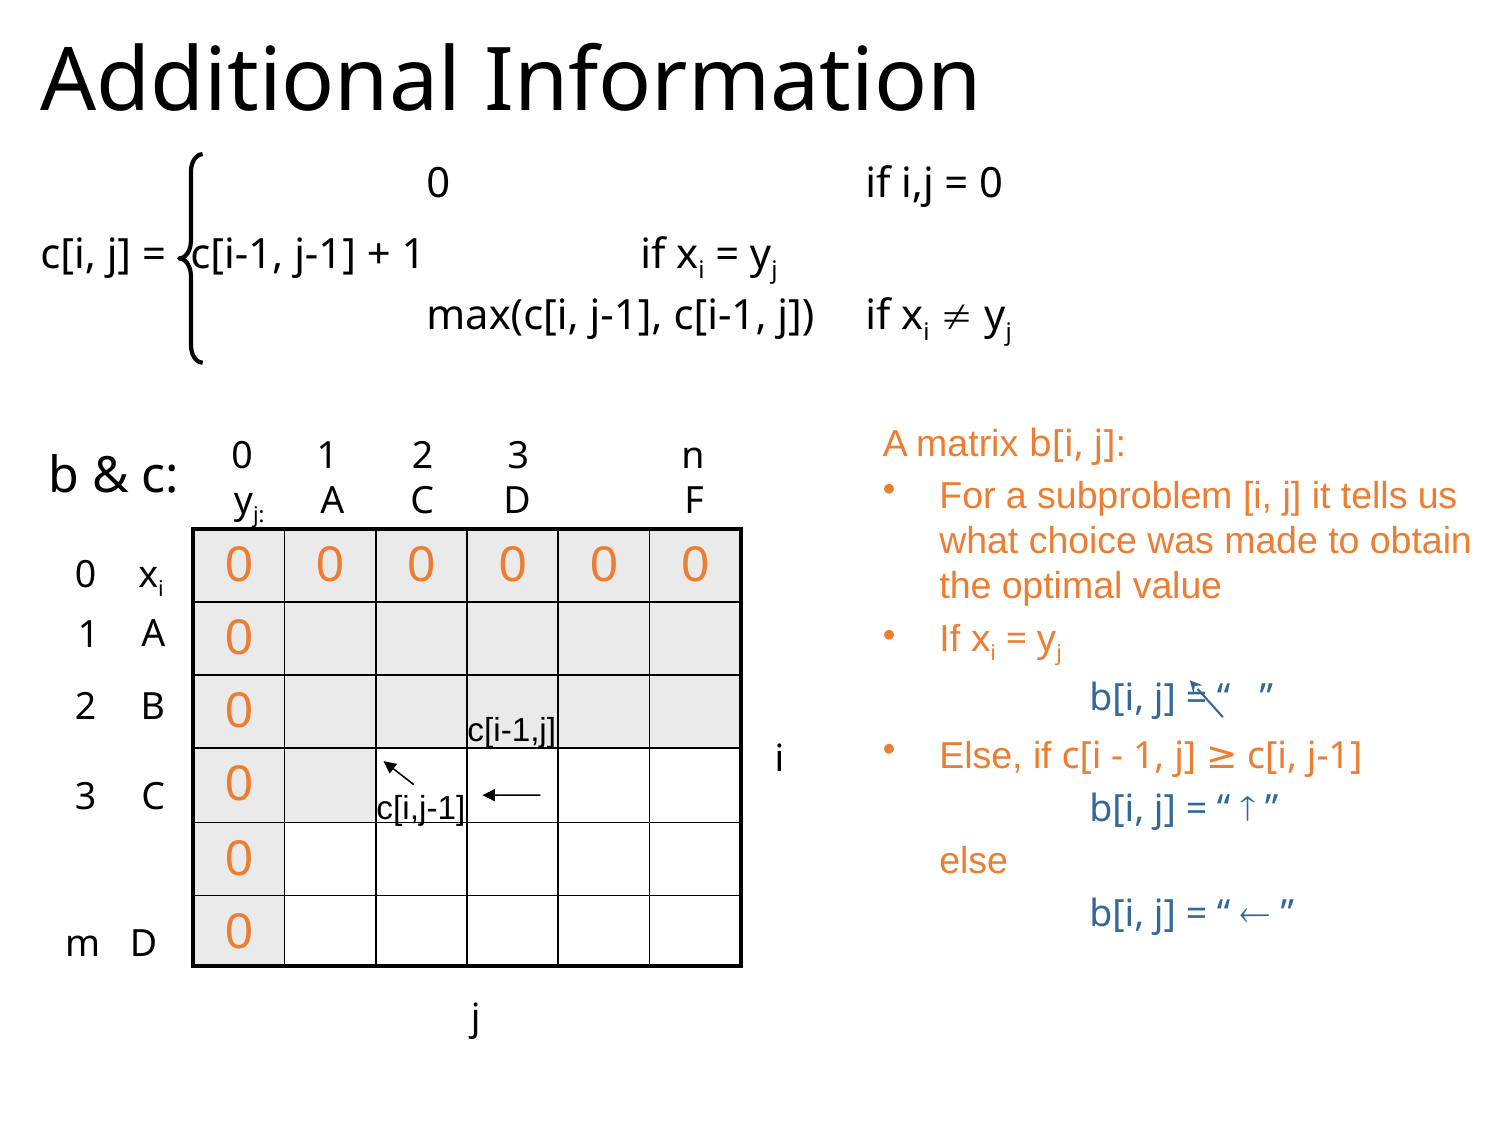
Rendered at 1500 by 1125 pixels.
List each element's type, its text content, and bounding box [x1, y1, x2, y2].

text_box A [126, 602, 180, 662]
table_cell [285, 676, 375, 747]
table_cell [559, 749, 649, 822]
table_cell [285, 823, 375, 895]
table_cell [468, 756, 557, 822]
text_box D [115, 911, 173, 972]
text_box n [666, 423, 720, 484]
text_box 3 [492, 423, 544, 468]
table_cell [650, 676, 739, 747]
text_box 2 [60, 674, 112, 735]
text_box A matrix b[i, j]: For a subproblem [i, j] it tells us what choice was made to obtain the optimal value If xi = yj b[i, j] = “ ” Else, if c[i - 1, j] ≥ c[i, j-1] b[i, j] = “  ” else b[i, j] = “  ” [868, 411, 1500, 1063]
table_cell 0 [195, 676, 284, 747]
table_cell [468, 896, 557, 964]
text_box xi [123, 542, 179, 609]
table_header 0 [195, 531, 284, 601]
table_header 0 [650, 531, 739, 601]
table_cell 0 [195, 823, 284, 895]
table_cell [377, 603, 466, 674]
title Additional Information [25, 26, 1469, 138]
table_cell [285, 603, 375, 674]
table_cell 0 [195, 896, 284, 964]
text_box b & c: [33, 434, 194, 510]
table_cell [377, 834, 466, 895]
text_box 2 [397, 423, 449, 484]
table_header 0 [559, 531, 649, 601]
table_cell [559, 823, 649, 895]
table_header 0 [285, 531, 375, 601]
text_box C [126, 764, 180, 825]
table_cell [559, 603, 649, 674]
table_cell [650, 896, 739, 964]
table_cell [377, 896, 466, 964]
table_cell [377, 749, 466, 779]
text_box 1 [63, 602, 115, 663]
text_box i [759, 726, 800, 787]
table_cell [468, 823, 557, 895]
table_cell [650, 603, 739, 674]
table_cell [650, 749, 739, 822]
text_box A [305, 468, 360, 529]
table_cell [468, 603, 557, 674]
table_cell 0 [195, 749, 284, 822]
text_box 1 [301, 423, 353, 484]
text_box j [456, 985, 496, 1046]
table_cell 0 [195, 603, 284, 674]
text_box yj: [219, 468, 280, 535]
text_box C [395, 468, 449, 529]
table_cell [559, 896, 649, 964]
table_cell [285, 896, 375, 964]
text_box c[i-1,j] [452, 701, 572, 756]
table_header 0 [377, 531, 466, 601]
table_cell [650, 823, 739, 895]
table_cell [468, 676, 557, 701]
text_box B [125, 674, 180, 735]
text_box c[i,j-1] [361, 779, 481, 834]
table_header 0 [468, 531, 557, 601]
text_box m [50, 911, 115, 972]
text_box 3 [60, 764, 112, 825]
table_cell [377, 676, 466, 747]
text_box 0 [216, 423, 268, 484]
list 0 if i,j = 0 c[i, j] = c[i-1, j-1] + 1 if xi = yj max(c[i, j-1], c[i-1, j]) if xi  yj [25, 154, 1469, 1014]
text_box F [669, 484, 719, 529]
text_box D [488, 468, 546, 529]
table_cell [559, 676, 649, 747]
table_cell [285, 749, 375, 822]
text_box 0 [60, 542, 112, 603]
